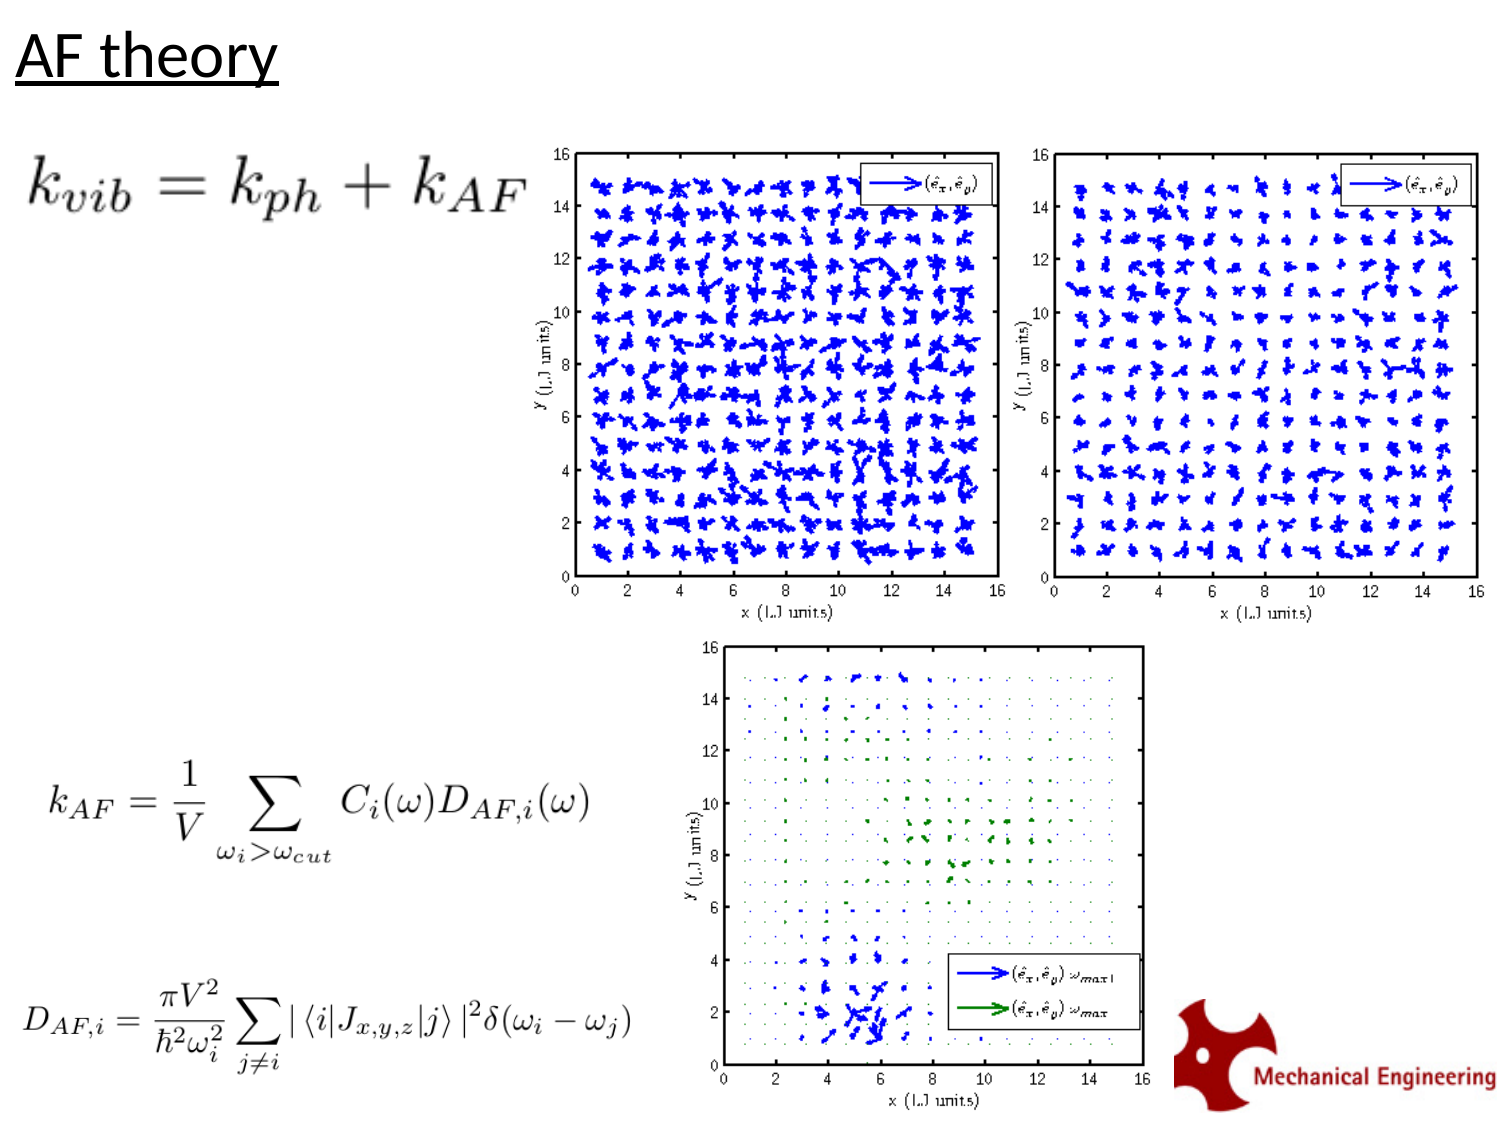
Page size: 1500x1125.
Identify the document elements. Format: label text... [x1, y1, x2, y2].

picture [2, 75, 1500, 1125]
title AF theory [0, 0, 1351, 145]
picture [34, 737, 608, 884]
picture [10, 959, 648, 1079]
